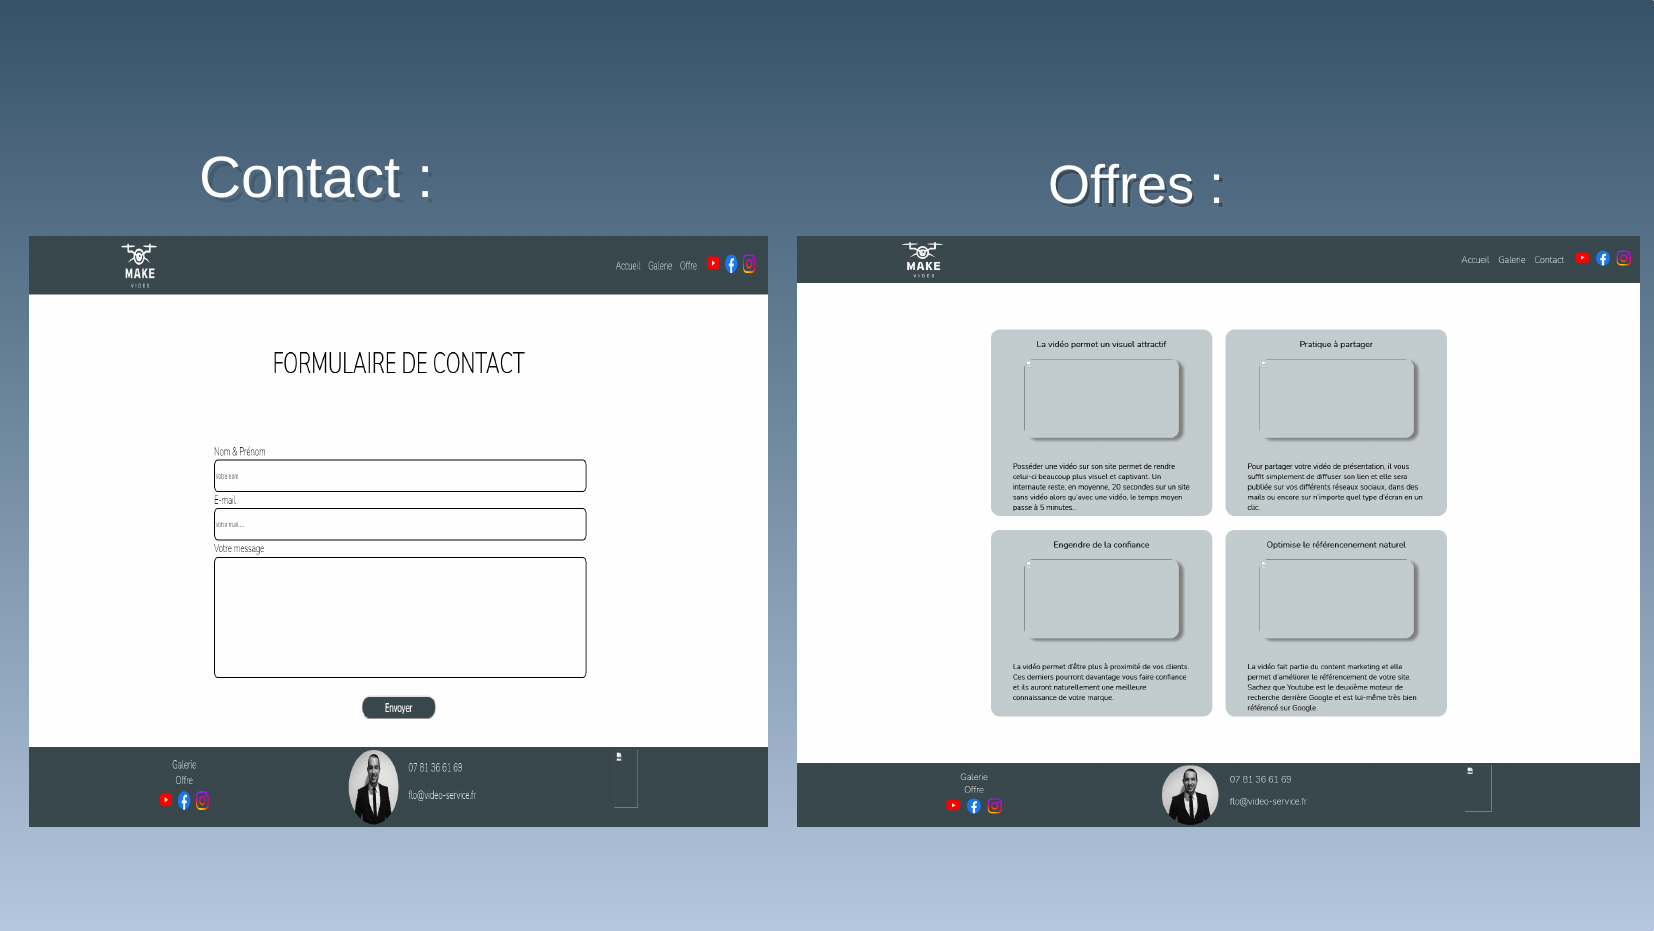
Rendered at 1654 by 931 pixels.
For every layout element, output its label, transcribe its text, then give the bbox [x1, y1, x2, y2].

picture [797, 236, 1640, 827]
title Contact : [29, 144, 621, 210]
text_box Offres : [1033, 147, 1595, 223]
picture [29, 236, 768, 827]
